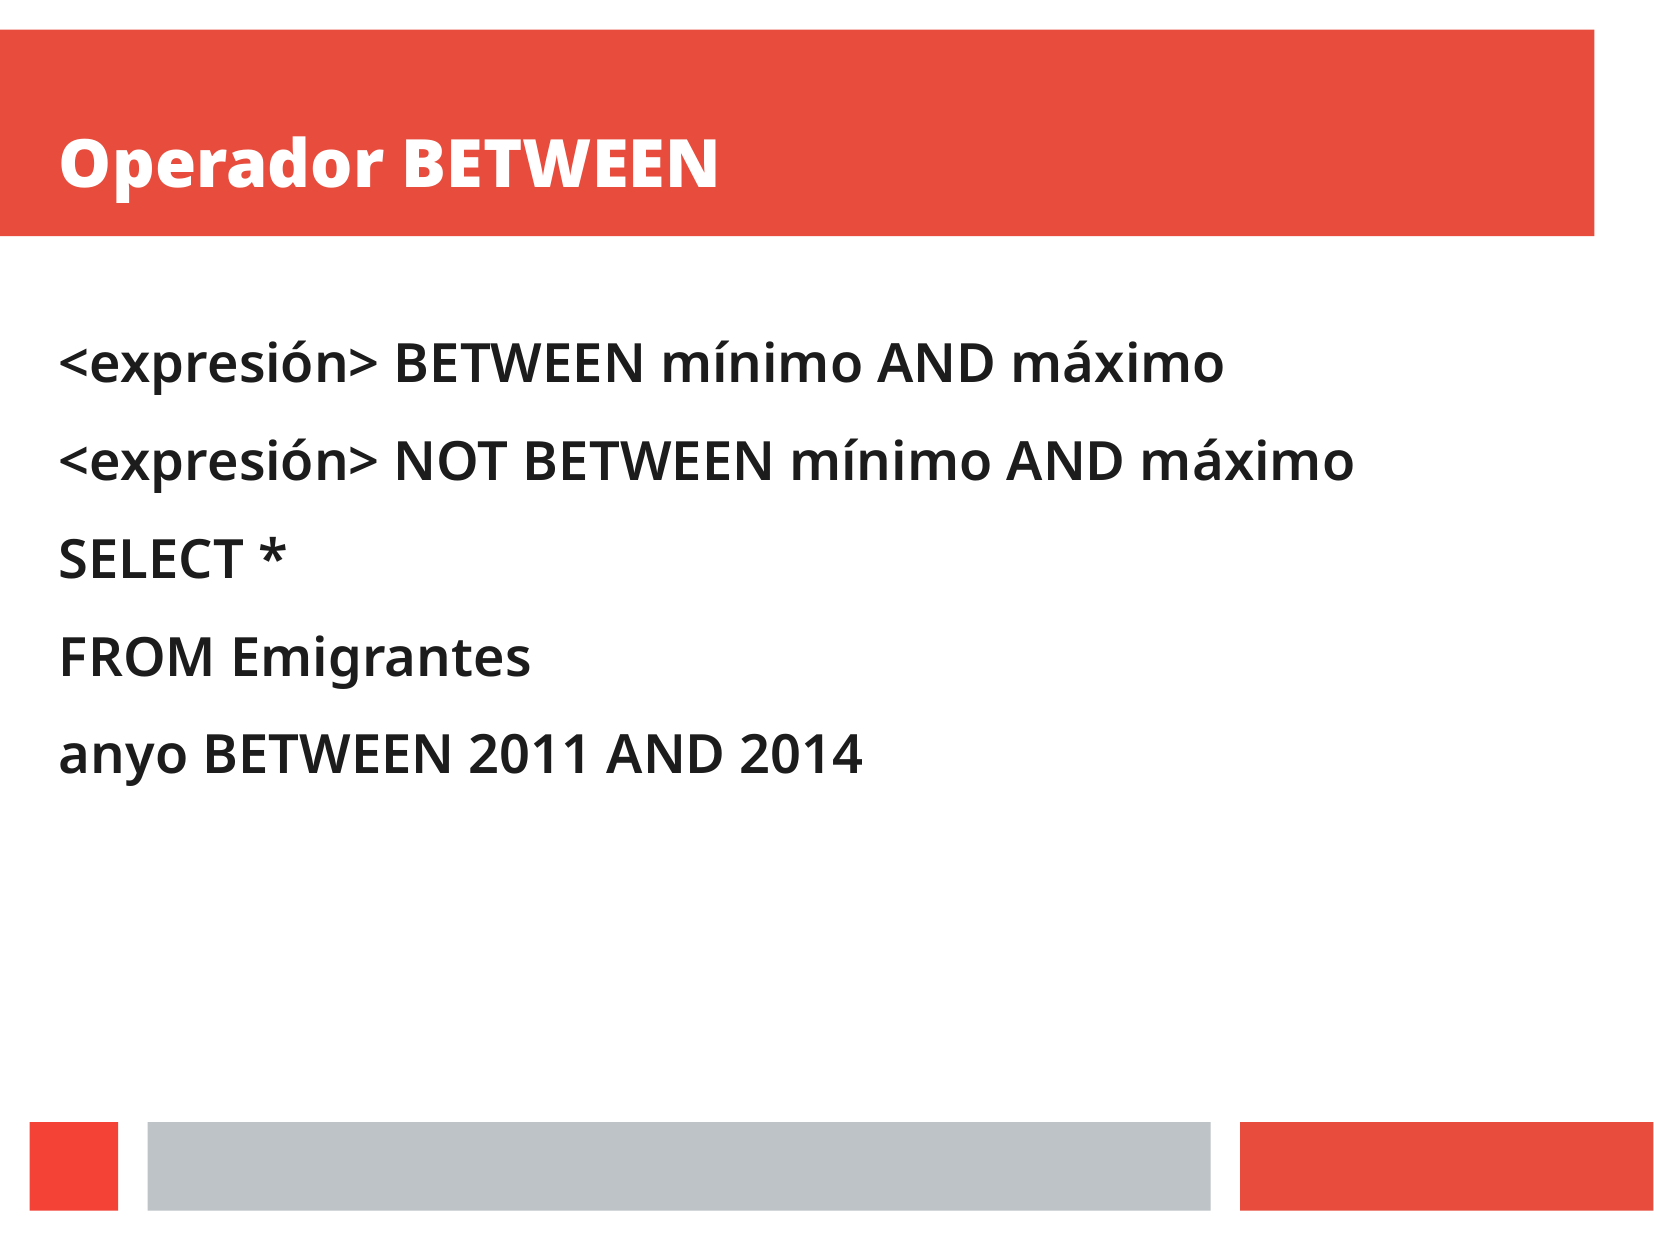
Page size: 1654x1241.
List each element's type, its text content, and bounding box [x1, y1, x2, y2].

title Operador BETWEEN [59, 59, 1595, 207]
list <expresión> BETWEEN mínimo AND máximo <expresión> NOT BETWEEN mínimo AND máximo SELECT * FROM Emigrantes anyo BETWEEN 2011 AND 2014 [59, 324, 1565, 1093]
